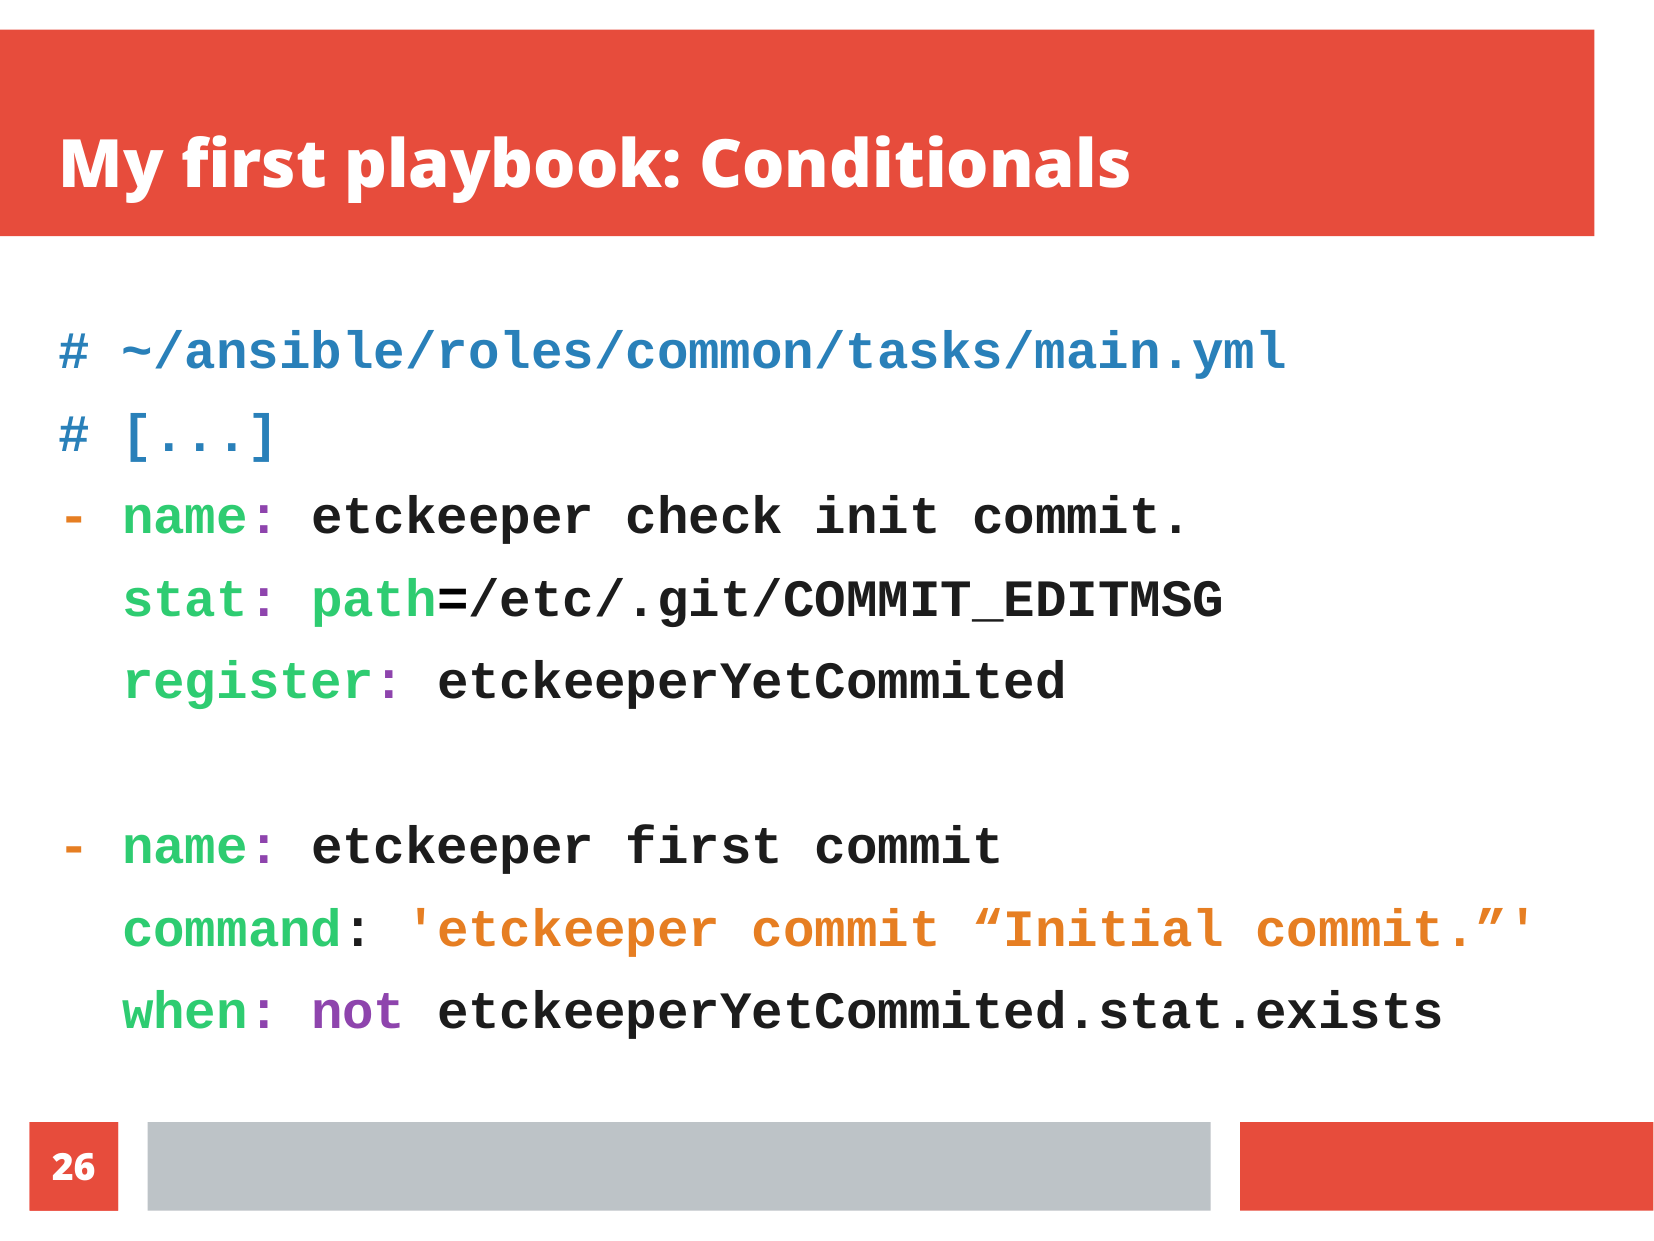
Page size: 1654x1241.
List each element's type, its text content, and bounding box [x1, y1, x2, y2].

list # ~/ansible/roles/common/tasks/main.yml # [...] - name: etckeeper check init commit. stat: path=/etc/.git/COMMIT_EDITMSG register: etckeeperYetCommited - name: etckeeper first commit command: 'etckeeper commit “Initial commit.”' when: not etckeeperYetCommited.stat.exists [59, 324, 1565, 1093]
title My first playbook: Conditionals [59, 59, 1595, 207]
